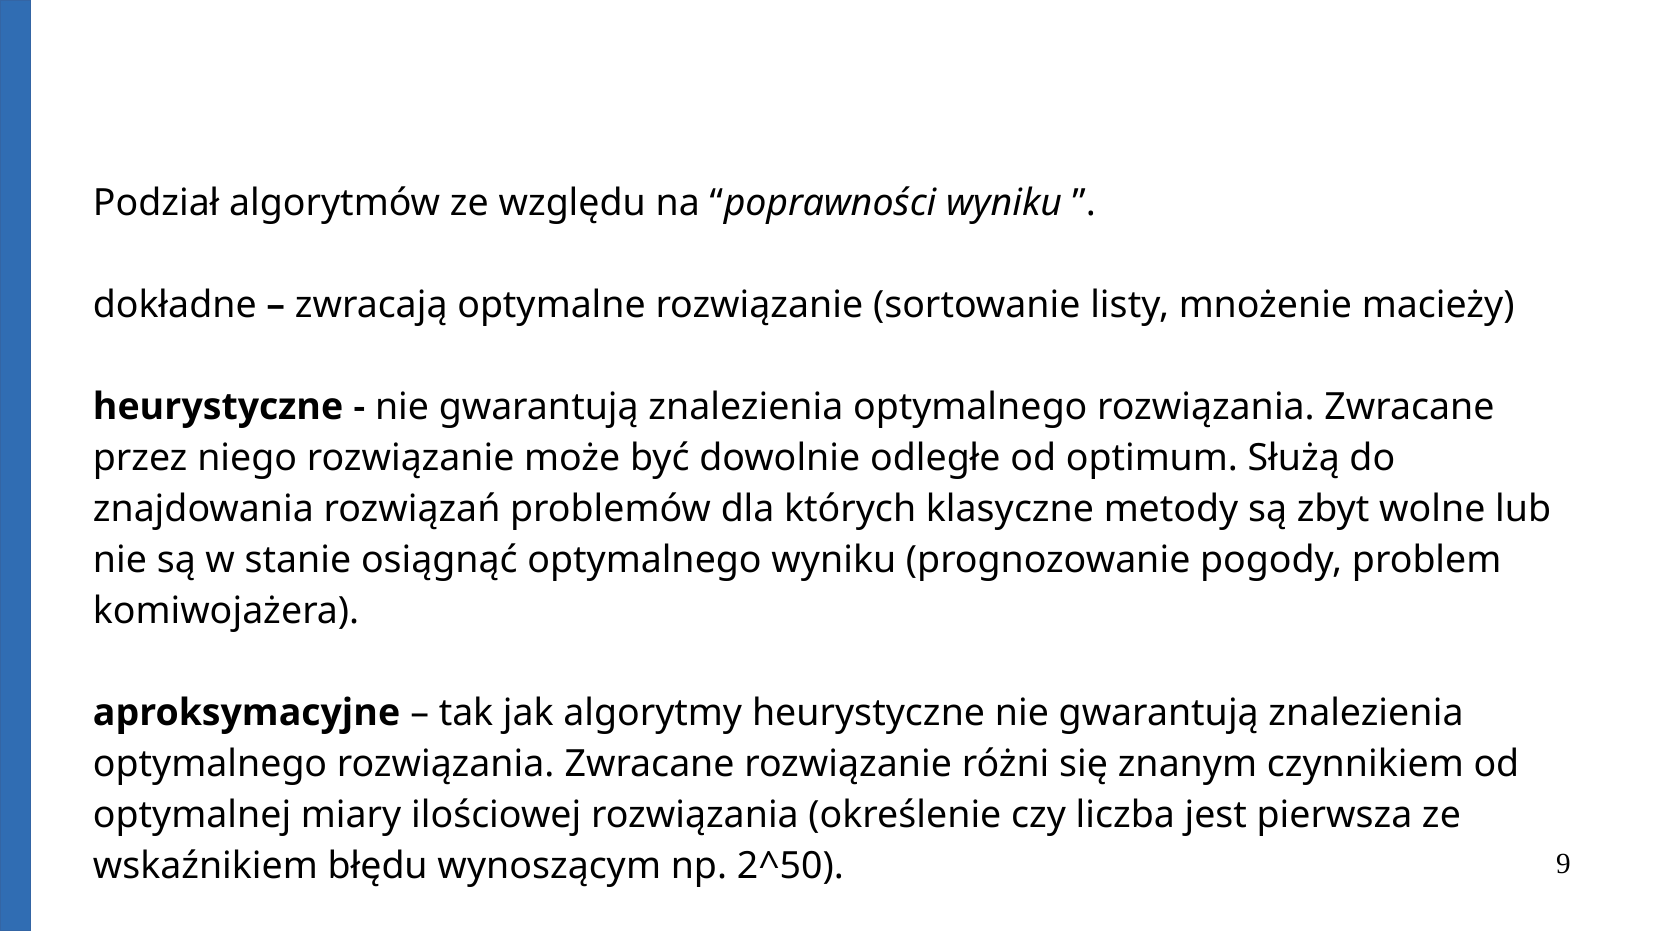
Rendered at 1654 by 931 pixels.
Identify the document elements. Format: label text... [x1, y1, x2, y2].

text_box [0, 0, 31, 931]
text_box Podział algorytmów ze względu na “poprawności wyniku ”. dokładne – zwracają optymalne rozwiązanie (sortowanie listy, mnożenie macieży) heurystyczne - nie gwarantują znalezienia optymalnego rozwiązania. Zwracane przez niego rozwiązanie może być dowolnie odległe od optimum. Służą do znajdowania rozwiązań problemów dla których klasyczne metody są zbyt wolne lub nie są w stanie osiągnąć optymalnego wyniku (prognozowanie pogody, problem komiwojażera). aproksymacyjne – tak jak algorytmy heurystyczne nie gwarantują znalezienia optymalnego rozwiązania. Zwracane rozwiązanie różni się znanym czynnikiem od optymalnej miary ilościowej rozwiązania (określenie czy liczba jest pierwsza ze wskaźnikiem błędu wynoszącym np. 2^50). [78, 168, 1615, 871]
